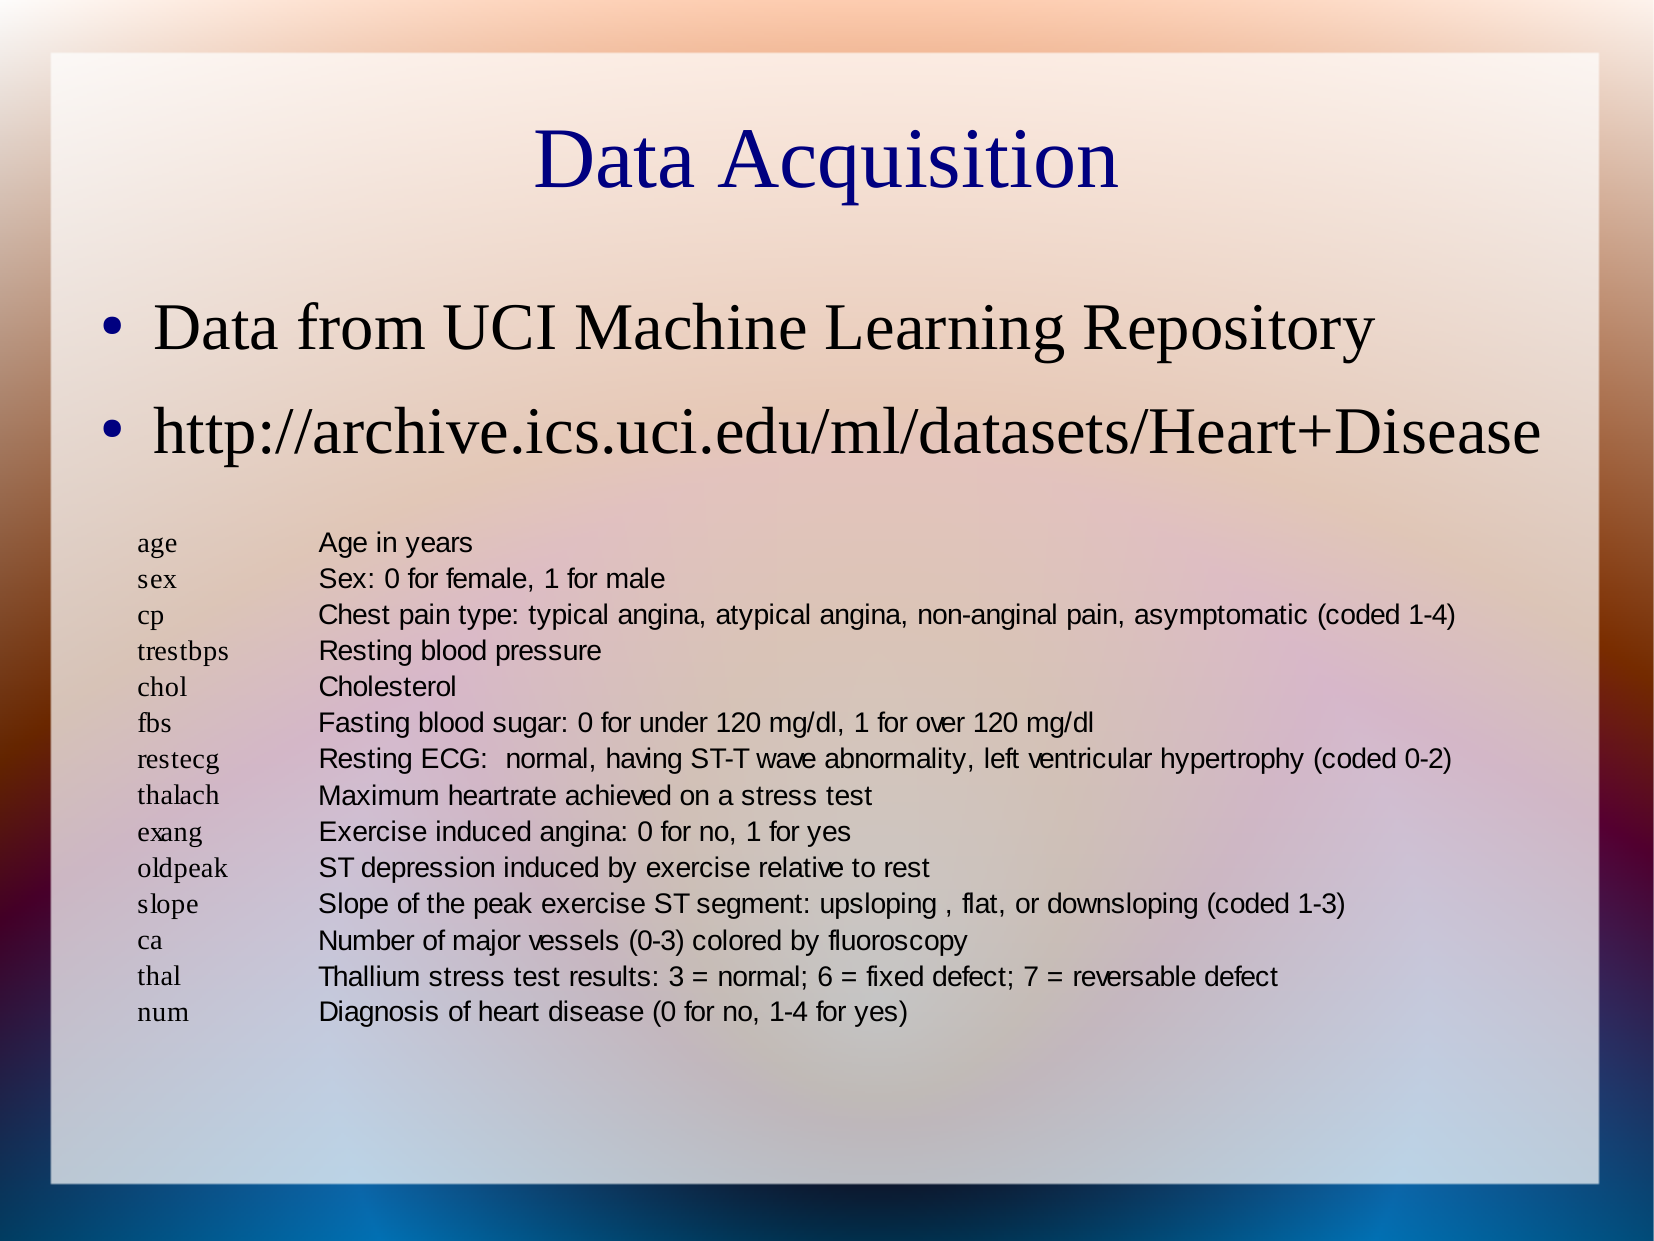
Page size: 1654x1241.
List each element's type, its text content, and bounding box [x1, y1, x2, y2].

chart [134, 525, 1531, 1034]
list Data from UCI Machine Learning Repository http://archive.ics.uci.edu/ml/datasets/Heart+Disease [82, 290, 1571, 1034]
picture [0, 0, 1654, 1241]
title Data Acquisition [82, 55, 1571, 263]
